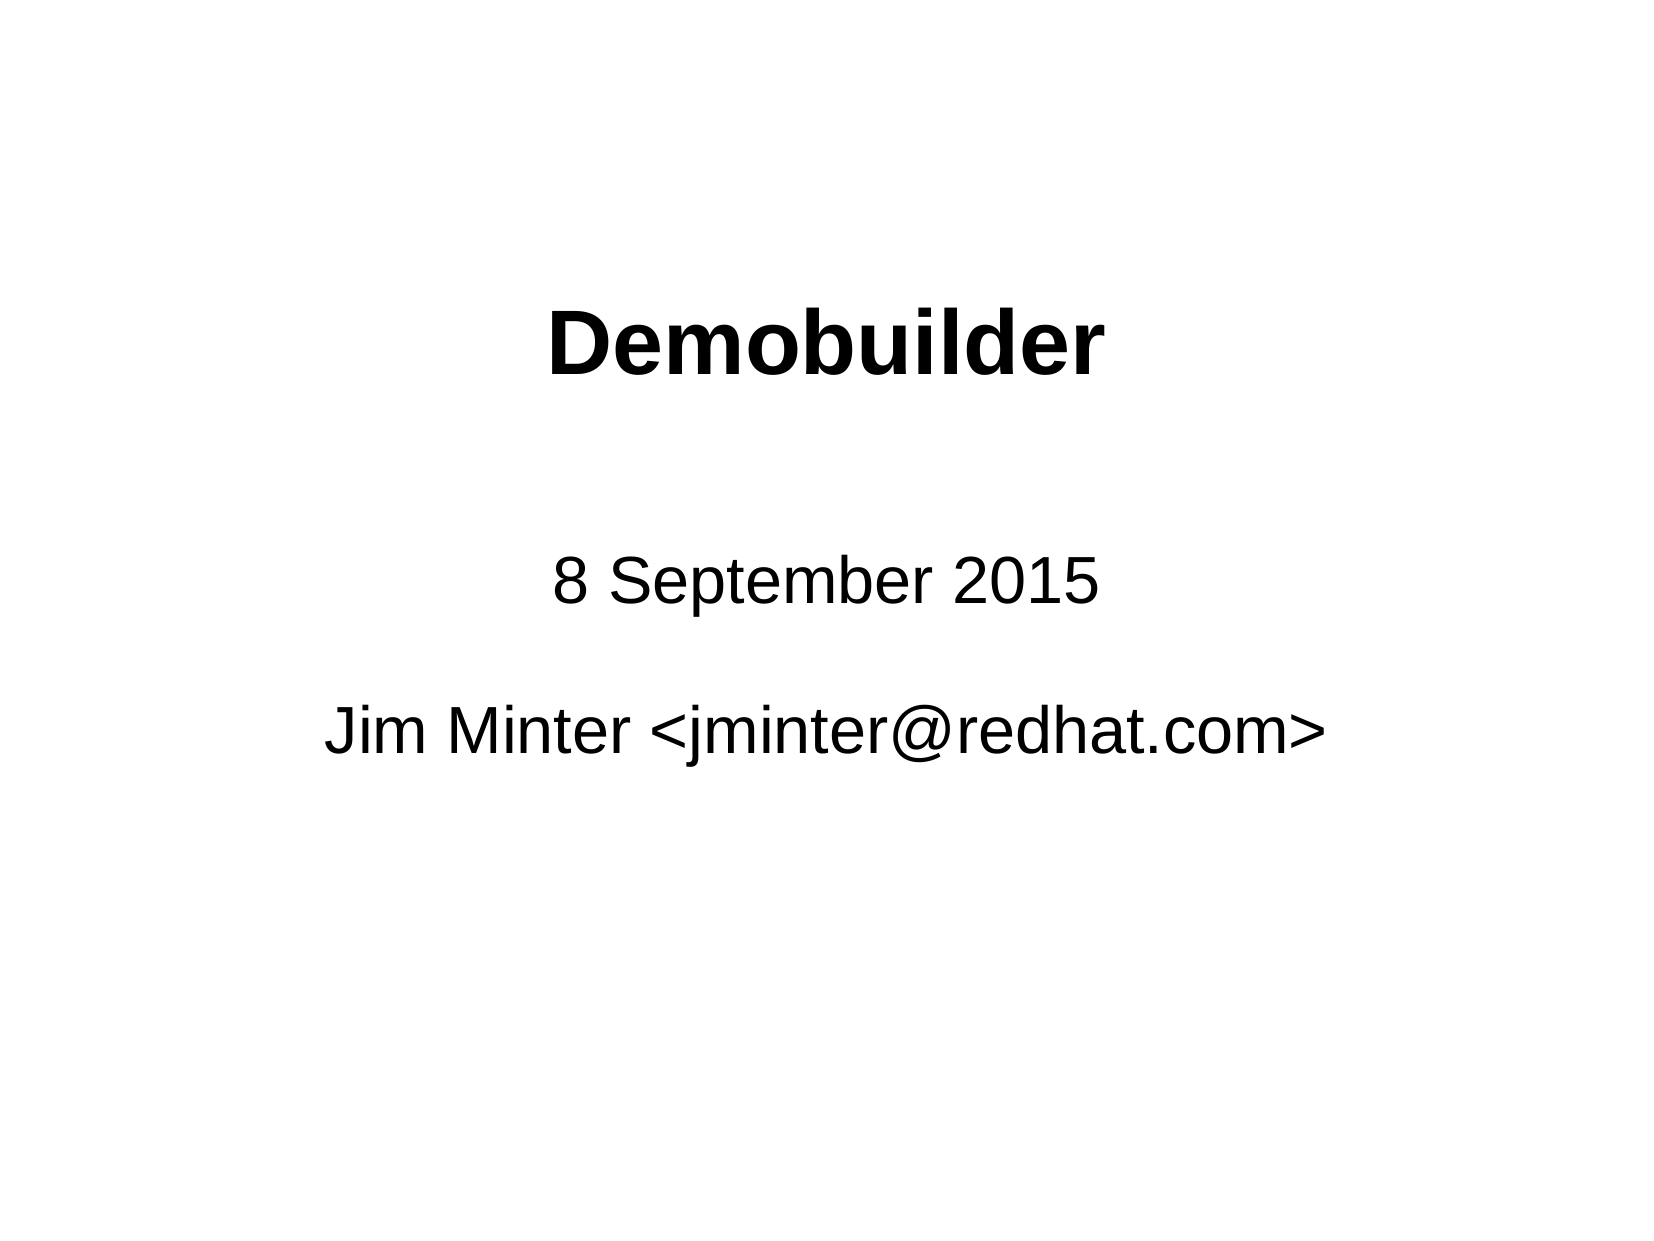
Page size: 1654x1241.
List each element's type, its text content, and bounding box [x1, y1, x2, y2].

subtitle Demobuilder 8 September 2015 Jim Minter <jminter@redhat.com> [82, 49, 1571, 1010]
